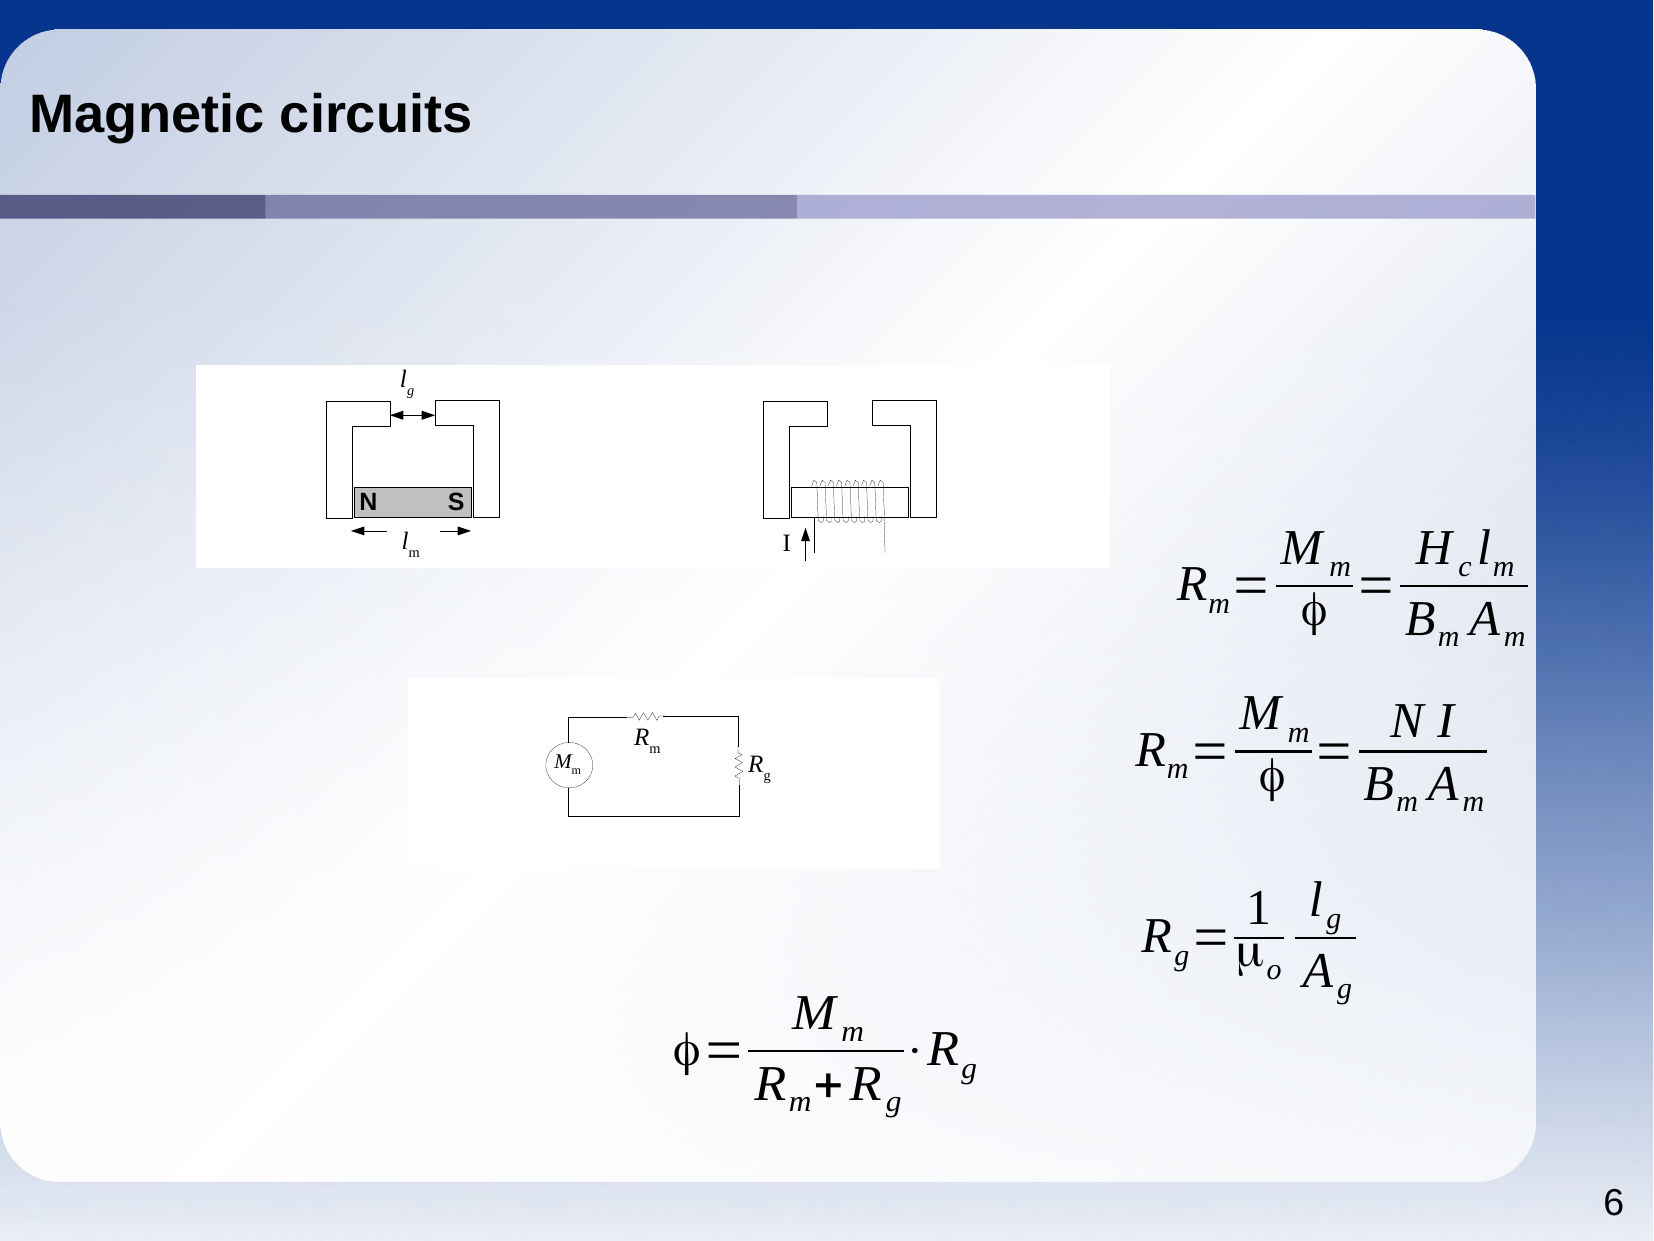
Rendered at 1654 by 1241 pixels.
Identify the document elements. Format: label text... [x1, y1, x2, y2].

chart [196, 365, 1111, 569]
title Magnetic circuits [29, 49, 1506, 178]
picture [0, 0, 1654, 1241]
chart [665, 985, 985, 1118]
chart [408, 678, 940, 869]
chart [1132, 872, 1364, 1005]
chart [1126, 685, 1496, 819]
chart [1167, 520, 1537, 653]
